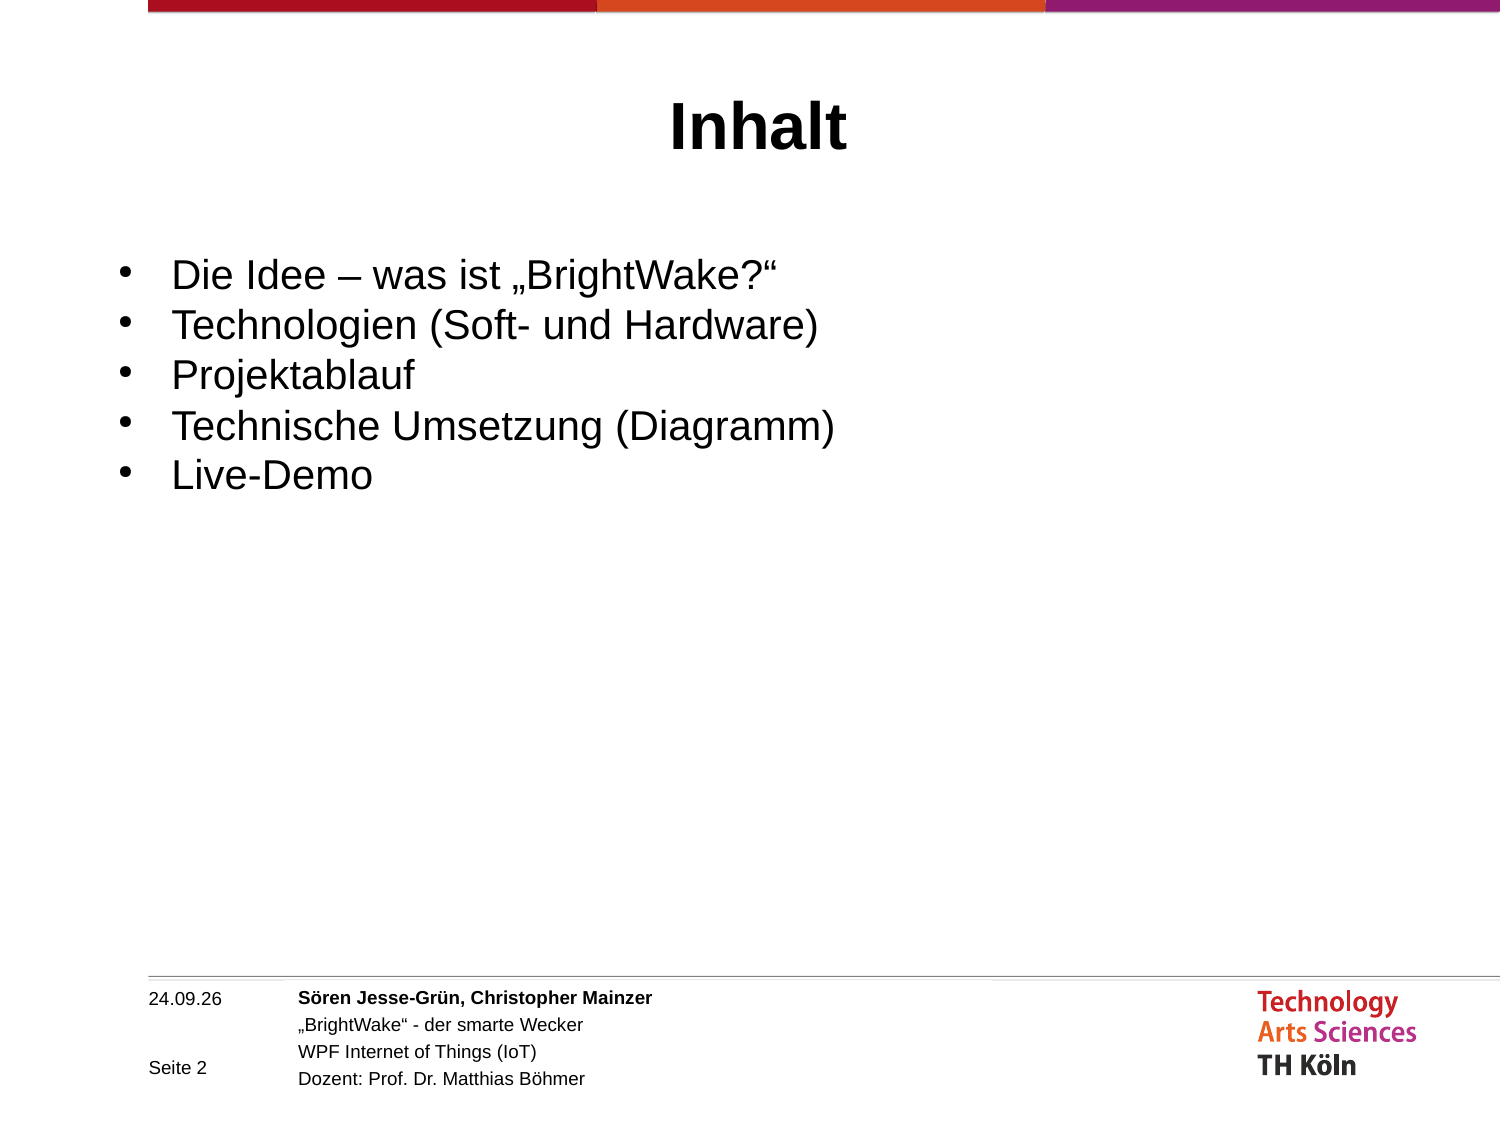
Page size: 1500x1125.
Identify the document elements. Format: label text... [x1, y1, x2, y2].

title Inhalt [94, 59, 1424, 207]
text_box Sören Jesse-Grün, Christopher Mainzer „BrightWake“ - der smarte Wecker WPF Internet of Things (IoT) Dozent: Prof. Dr. Matthias Böhmer [283, 980, 993, 1098]
list Die Idee – was ist „BrightWake?“ Technologien (Soft- und Hardware) Projektablauf Technische Umsetzung (Diagramm) Live-Demo [100, 248, 1430, 957]
